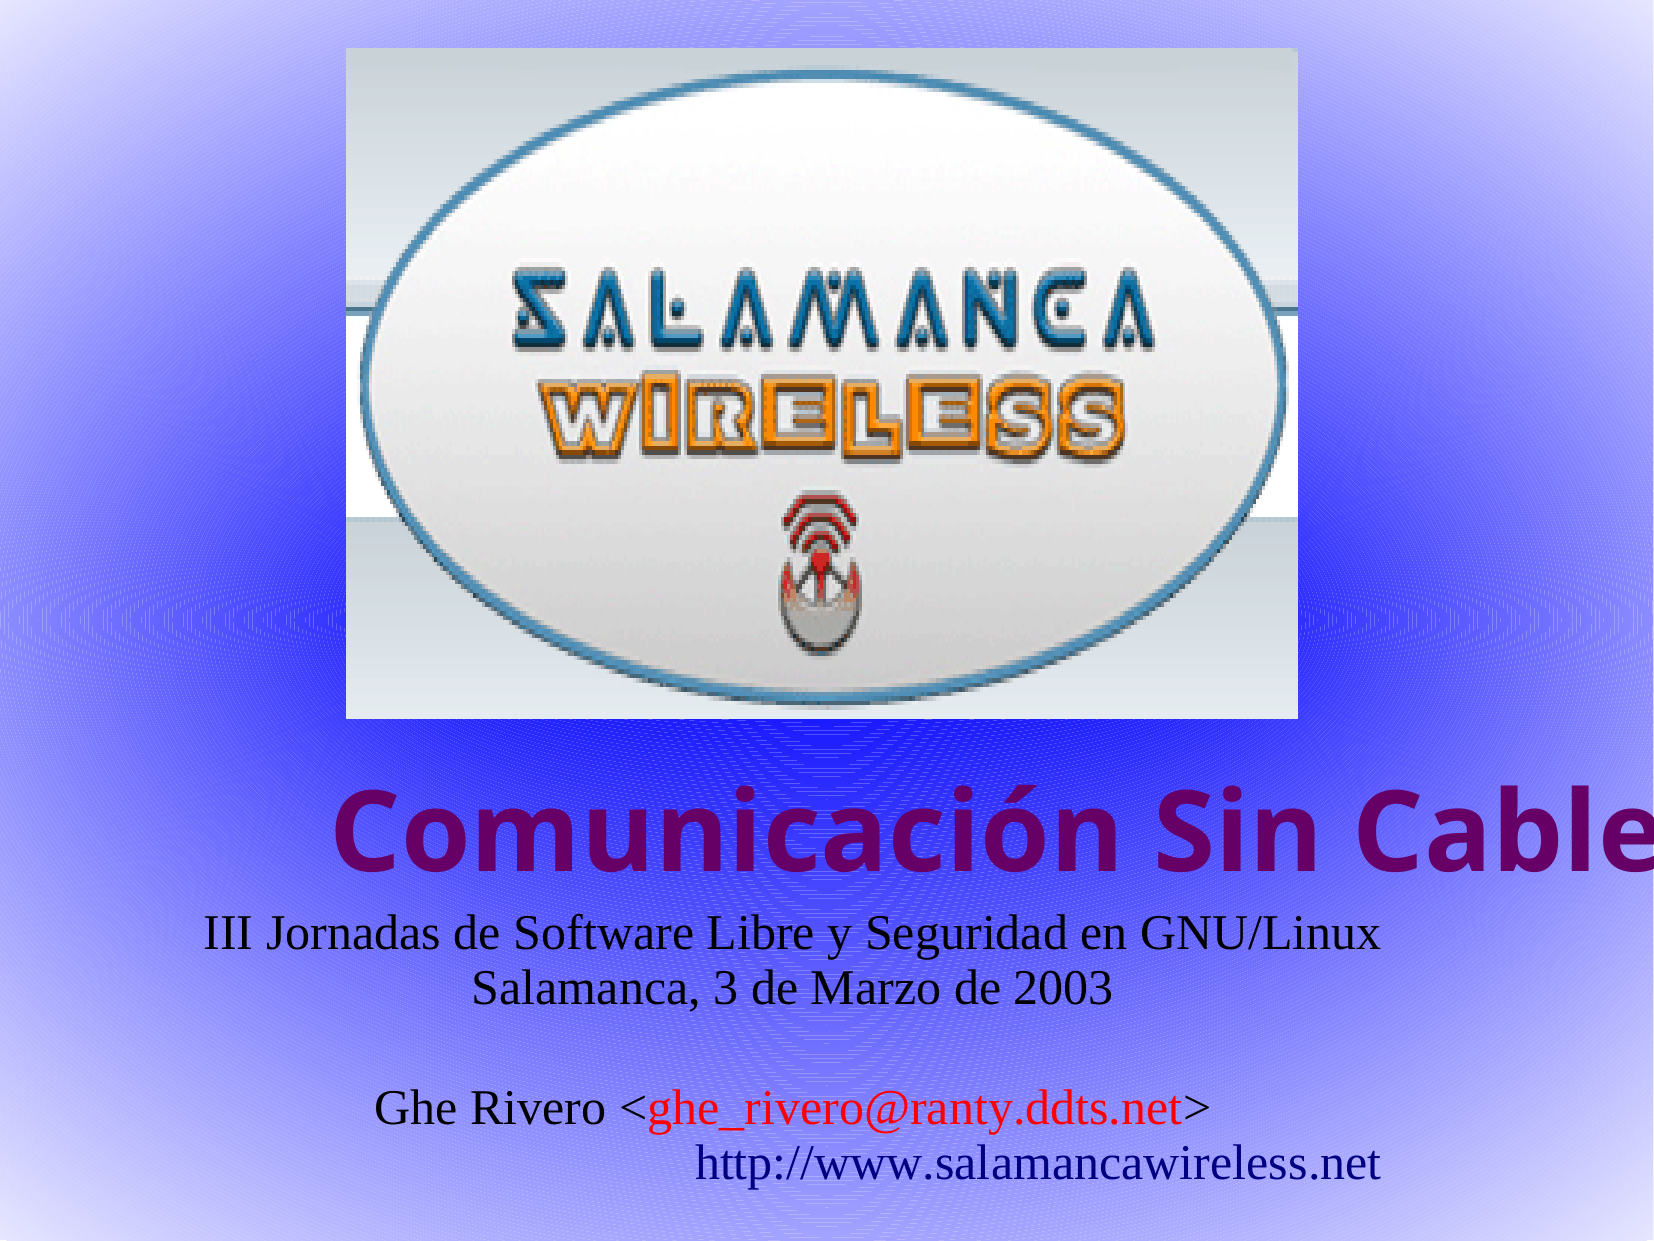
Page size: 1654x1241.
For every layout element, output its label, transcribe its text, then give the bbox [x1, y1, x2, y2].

text_box III Jornadas de Software Libre y Seguridad en GNU/Linux Salamanca, 3 de Marzo de 2003 Ghe Rivero <ghe_rivero@ranty.ddts.net> http://www.salamancawireless.net [203, 904, 1436, 1241]
text_box Comunicación Sin Cables [329, 751, 1315, 888]
picture [346, 48, 1298, 719]
